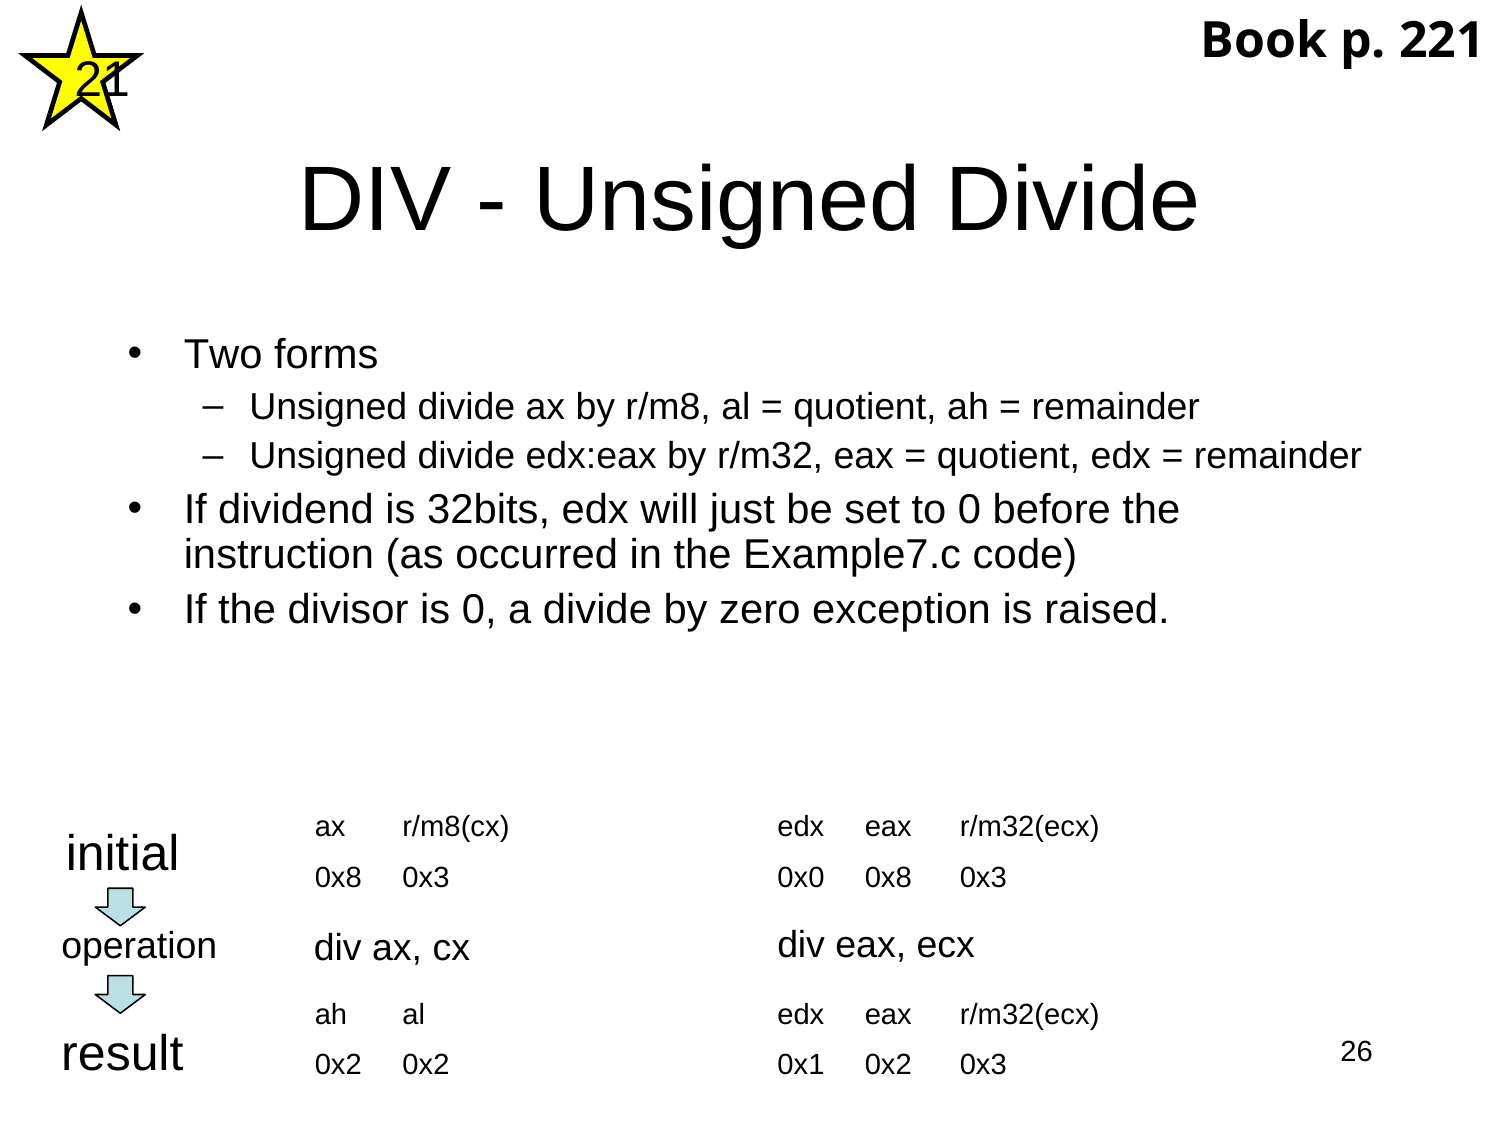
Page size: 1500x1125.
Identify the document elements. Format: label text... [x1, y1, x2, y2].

table_header r/m32(ecx) [945, 800, 1125, 850]
text_box Book p. 221 [1185, 0, 1500, 76]
table_cell 0x1 [763, 1038, 850, 1088]
text_box initial [51, 812, 195, 888]
table_cell 0x8 [850, 850, 945, 901]
table_cell 0x2 [850, 1038, 945, 1088]
table_header ah [300, 988, 388, 1038]
text_box [95, 975, 146, 1014]
table_cell 0x3 [388, 850, 563, 901]
text_box <number> [1074, 1025, 1388, 1101]
text_box div ax, cx [299, 914, 486, 976]
text_box 21 [24, 12, 138, 125]
table_header edx [763, 988, 850, 1038]
text_box div eax, ecx [762, 912, 1013, 973]
table_header r/m32(ecx) [945, 988, 1125, 1038]
text_box operation [46, 913, 233, 974]
table_cell 0x3 [945, 850, 1125, 901]
table_header al [388, 988, 587, 1038]
title DIV - Unsigned Divide [112, 99, 1388, 288]
table_cell 0x0 [763, 850, 850, 901]
table_cell 0x2 [300, 1038, 388, 1088]
table_cell 0x3 [945, 1038, 1125, 1088]
list Two forms Unsigned divide ax by r/m8, al = quotient, ah = remainder Unsigned divide edx:eax by r/m32, eax = quotient, edx = remainder If dividend is 32bits, edx will just be set to 0 before the instruction (as occurred in the Example7.c code) If the divisor is 0, a divide by zero exception is raised. [112, 324, 1388, 776]
table_header ax [300, 800, 388, 850]
table_header eax [850, 800, 945, 850]
text_box [95, 888, 146, 926]
table_header edx [763, 800, 850, 850]
table_header eax [850, 988, 945, 1038]
text_box result [46, 1012, 199, 1088]
table_header r/m8(cx) [388, 800, 563, 850]
table_cell 0x2 [388, 1038, 587, 1088]
table_cell 0x8 [300, 850, 388, 901]
